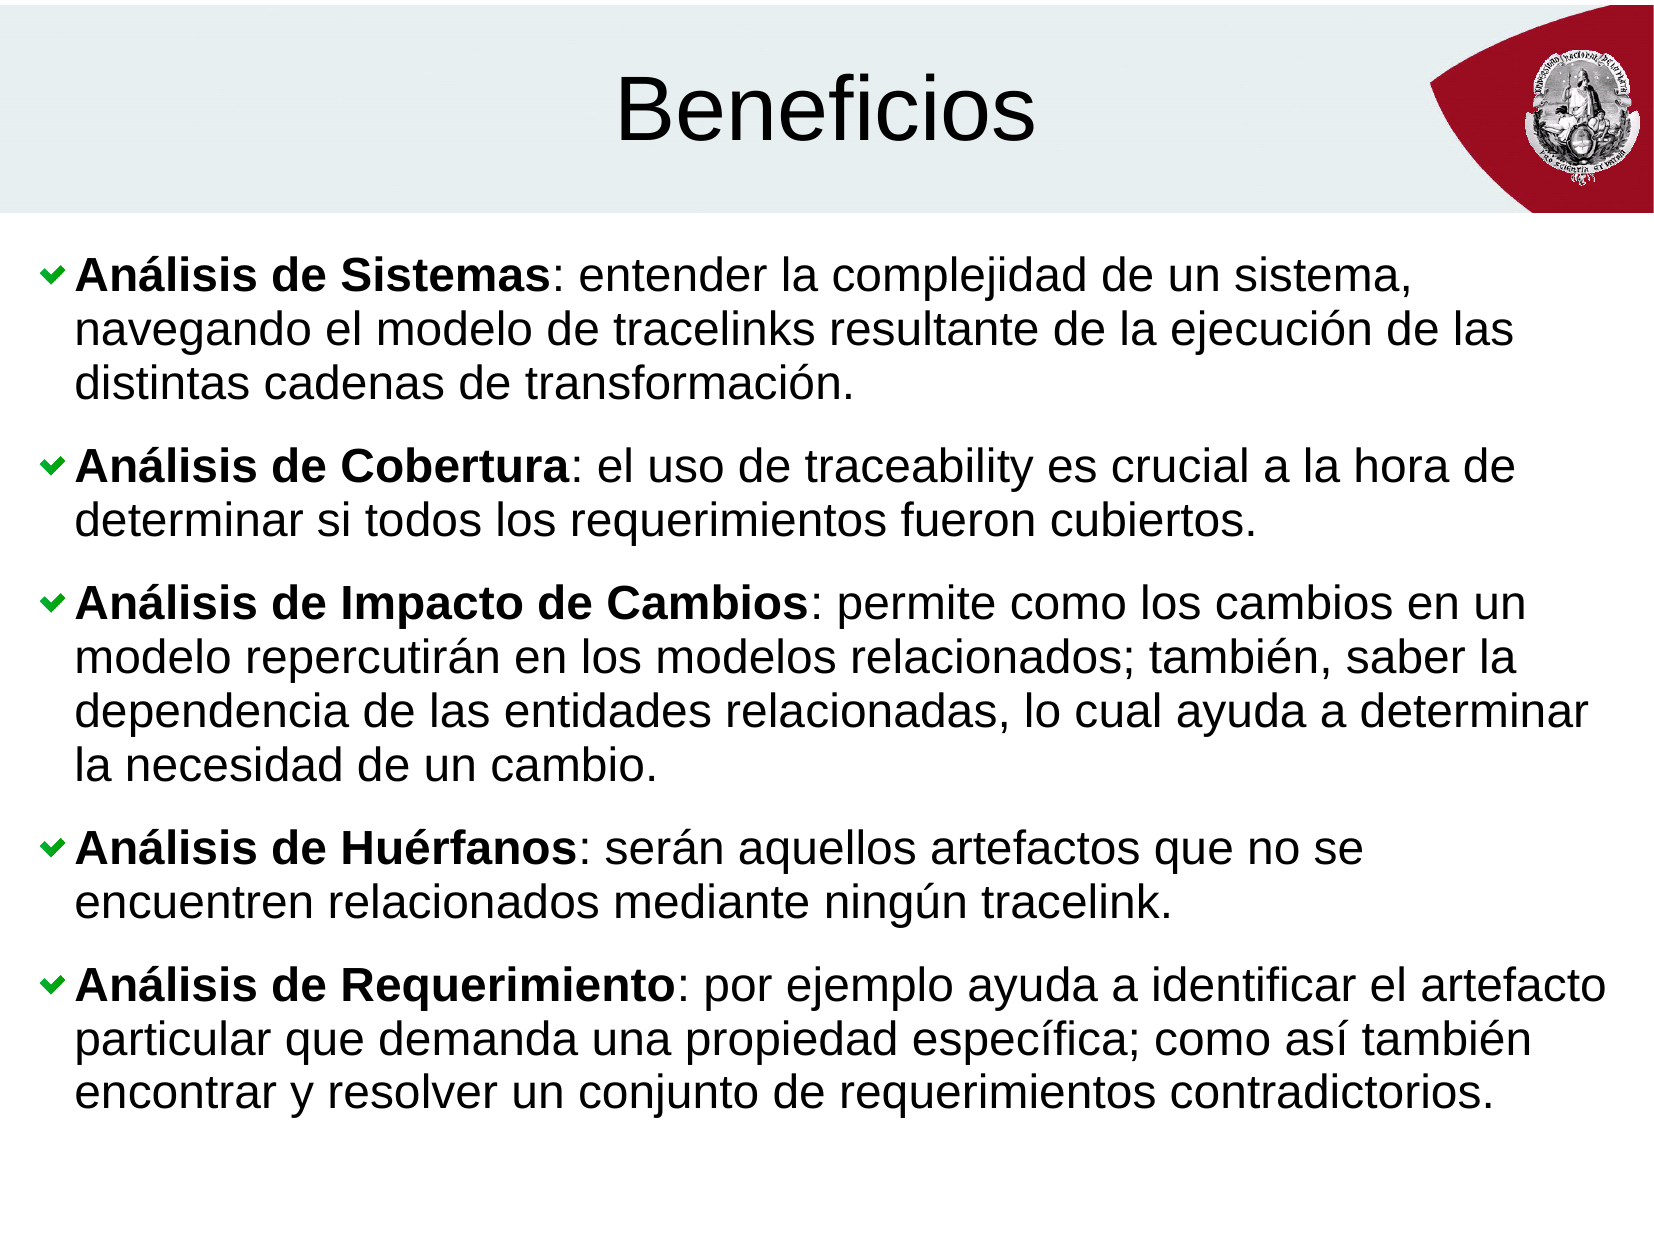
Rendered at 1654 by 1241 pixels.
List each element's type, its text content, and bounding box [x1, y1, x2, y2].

picture [1523, 47, 1642, 189]
title Beneficios [0, 5, 1654, 213]
list Análisis de Sistemas: entender la complejidad de un sistema, navegando el modelo de tracelinks resultante de la ejecución de las distintas cadenas de transformación. Análisis de Cobertura: el uso de traceability es crucial a la hora de determinar si todos los requerimientos fueron cubiertos. Análisis de Impacto de Cambios: permite como los cambios en un modelo repercutirán en los modelos relacionados; también, saber la dependencia de las entidades relacionadas, lo cual ayuda a determinar la necesidad de un cambio. Análisis de Huérfanos: serán aquellos artefactos que no se encuentren relacionados mediante ningún tracelink. Análisis de Requerimiento: por ejemplo ayuda a identificar el artefacto particular que demanda una propiedad específica; como así también encontrar y resolver un conjunto de requerimientos contradictorios. [0, 248, 1652, 1241]
